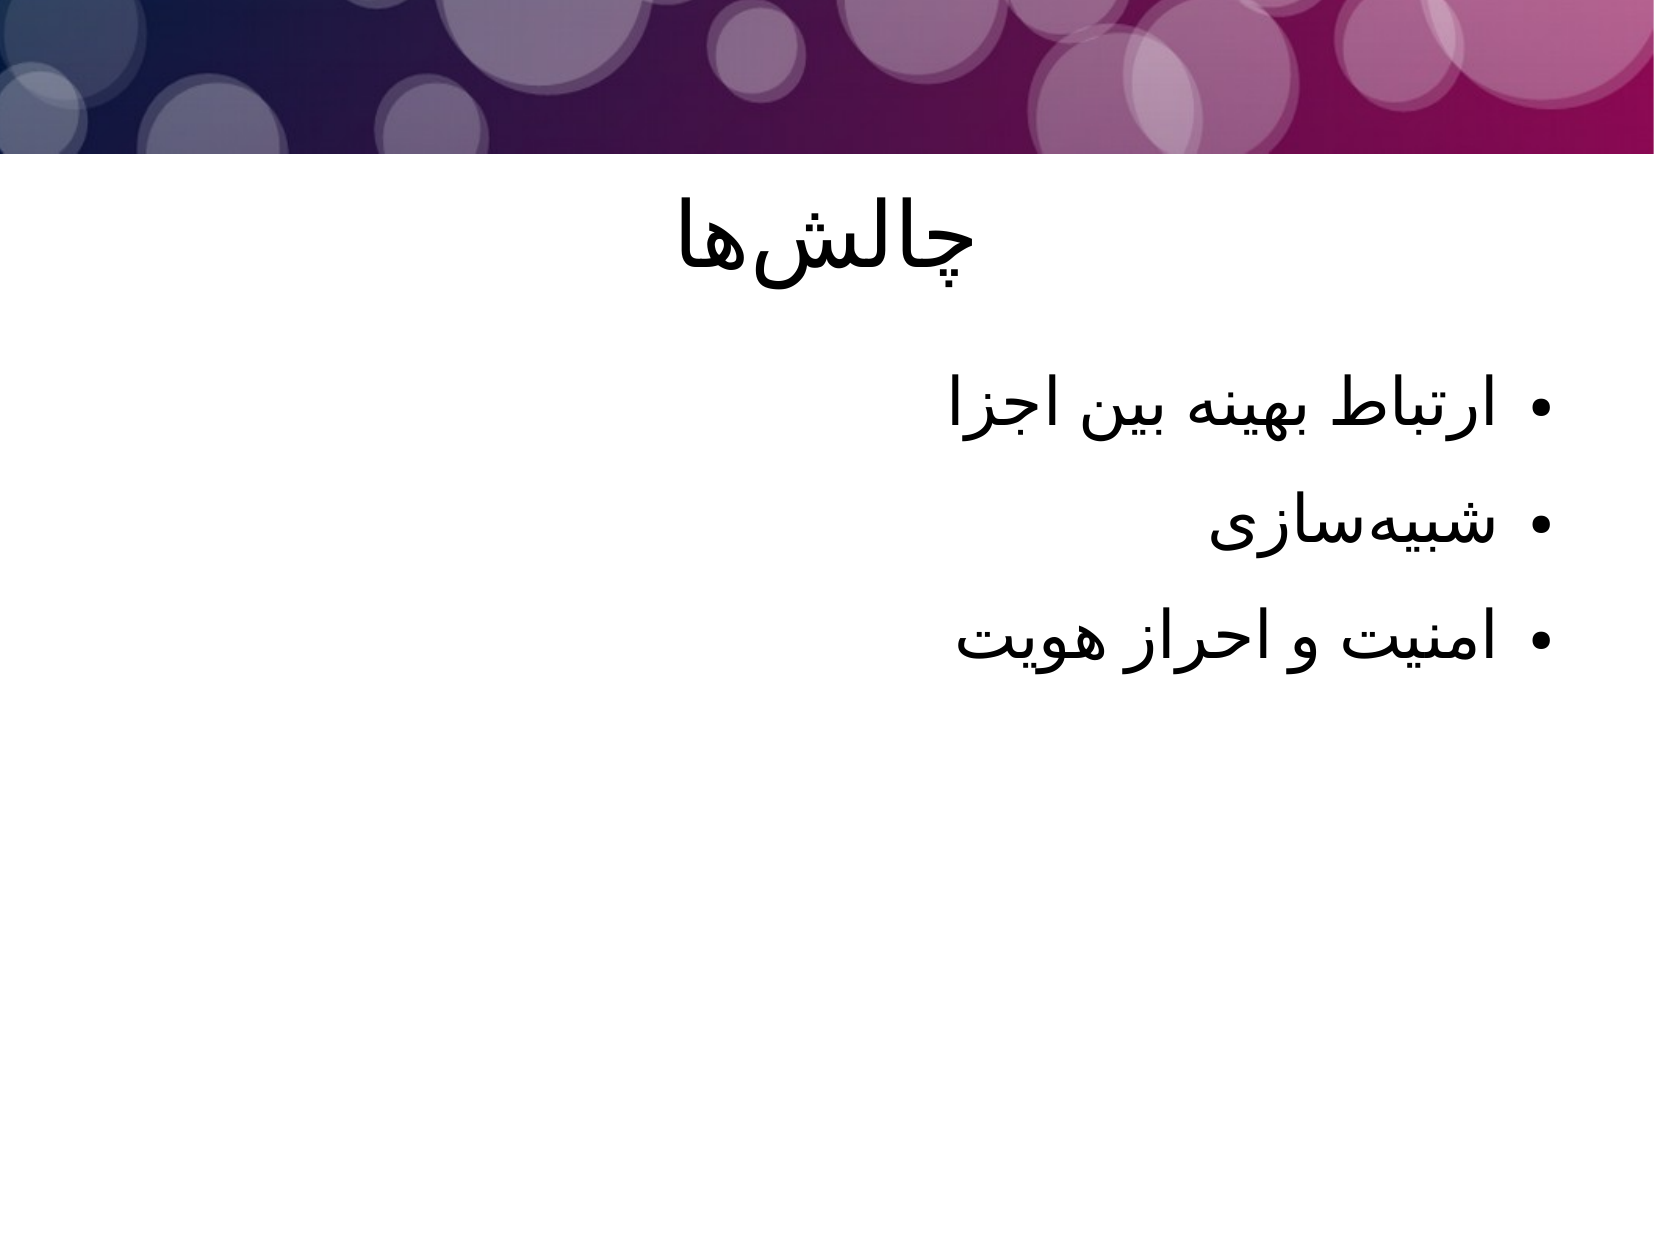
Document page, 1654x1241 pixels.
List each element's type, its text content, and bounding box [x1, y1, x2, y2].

title چالش‌ها [82, 159, 1571, 331]
picture [0, 0, 1654, 154]
list ارتباط بهینه بین اجزا شبیه‌سازی امنیت و احراز هویت [82, 366, 1571, 1087]
